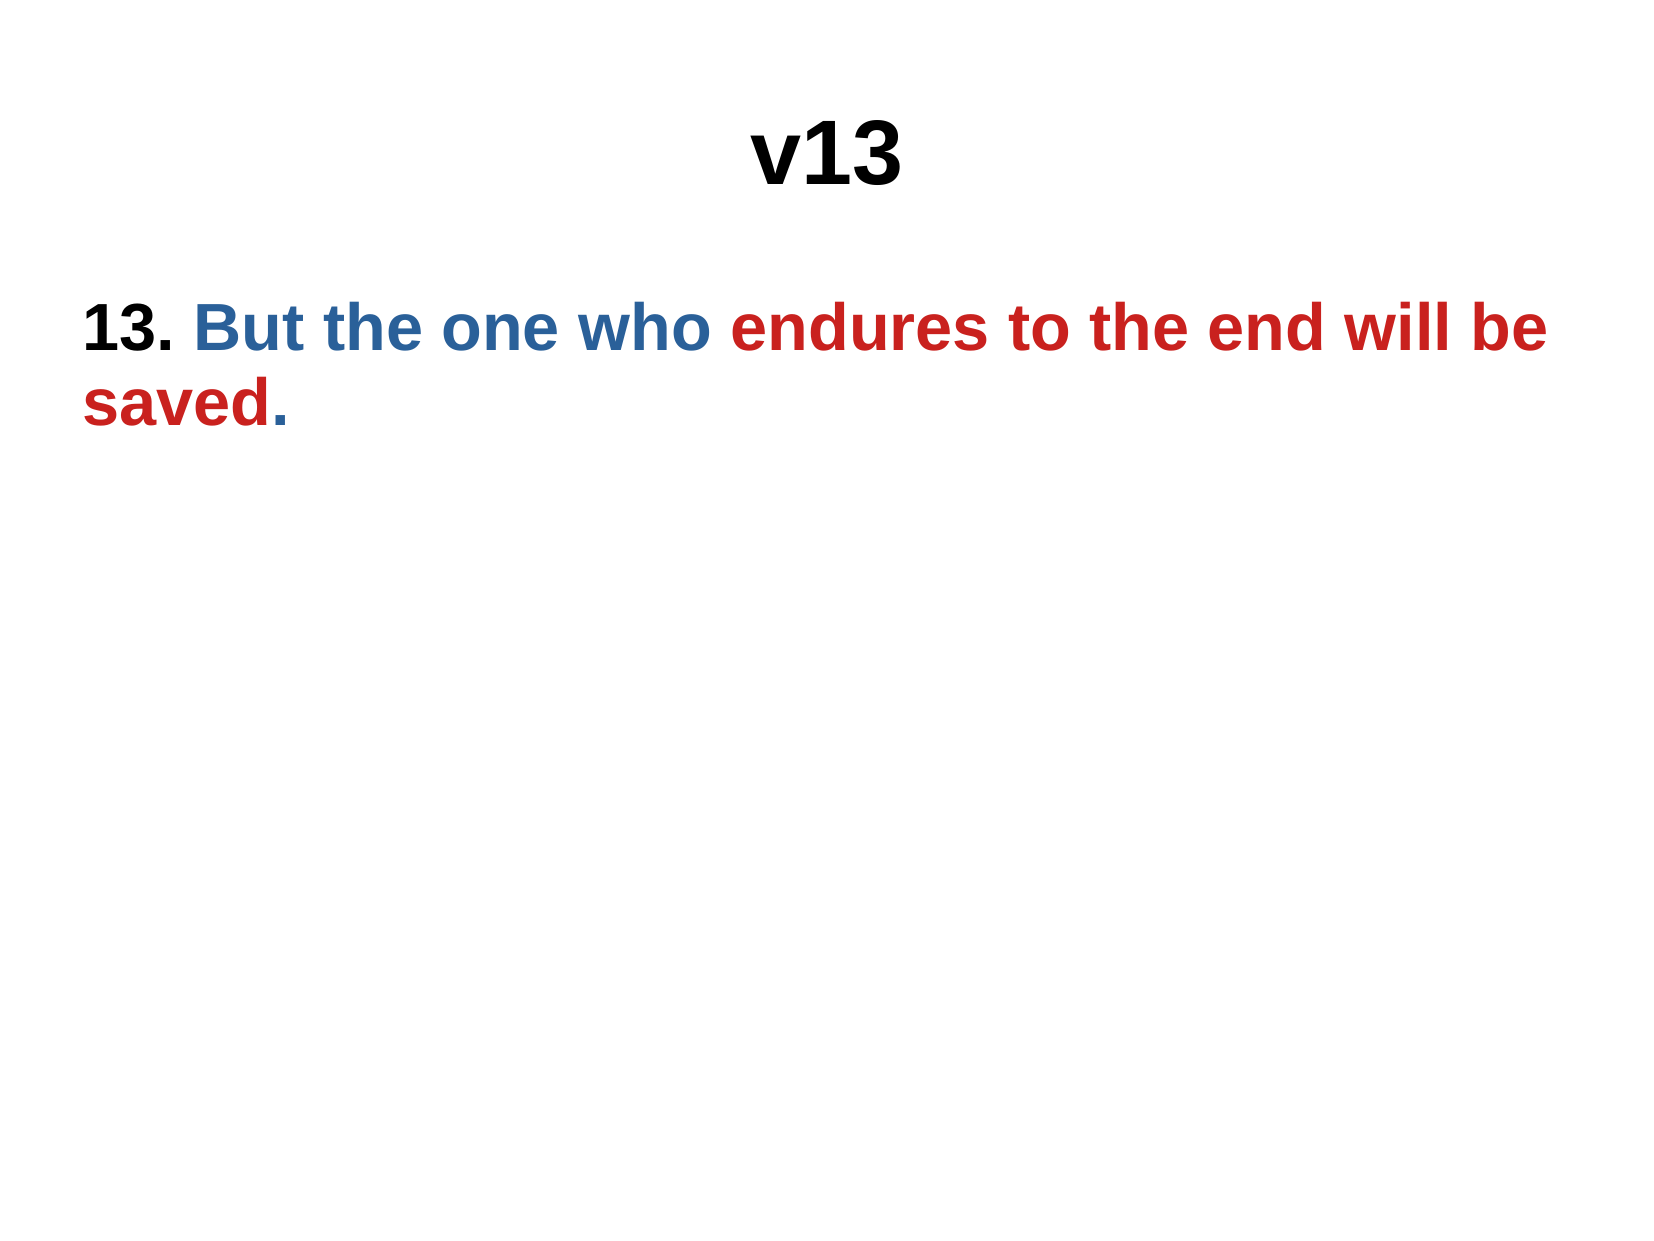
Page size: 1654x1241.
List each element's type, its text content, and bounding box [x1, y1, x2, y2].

title v13 [82, 49, 1571, 257]
list 13. But the one who endures to the end will be saved. [82, 290, 1571, 1010]
